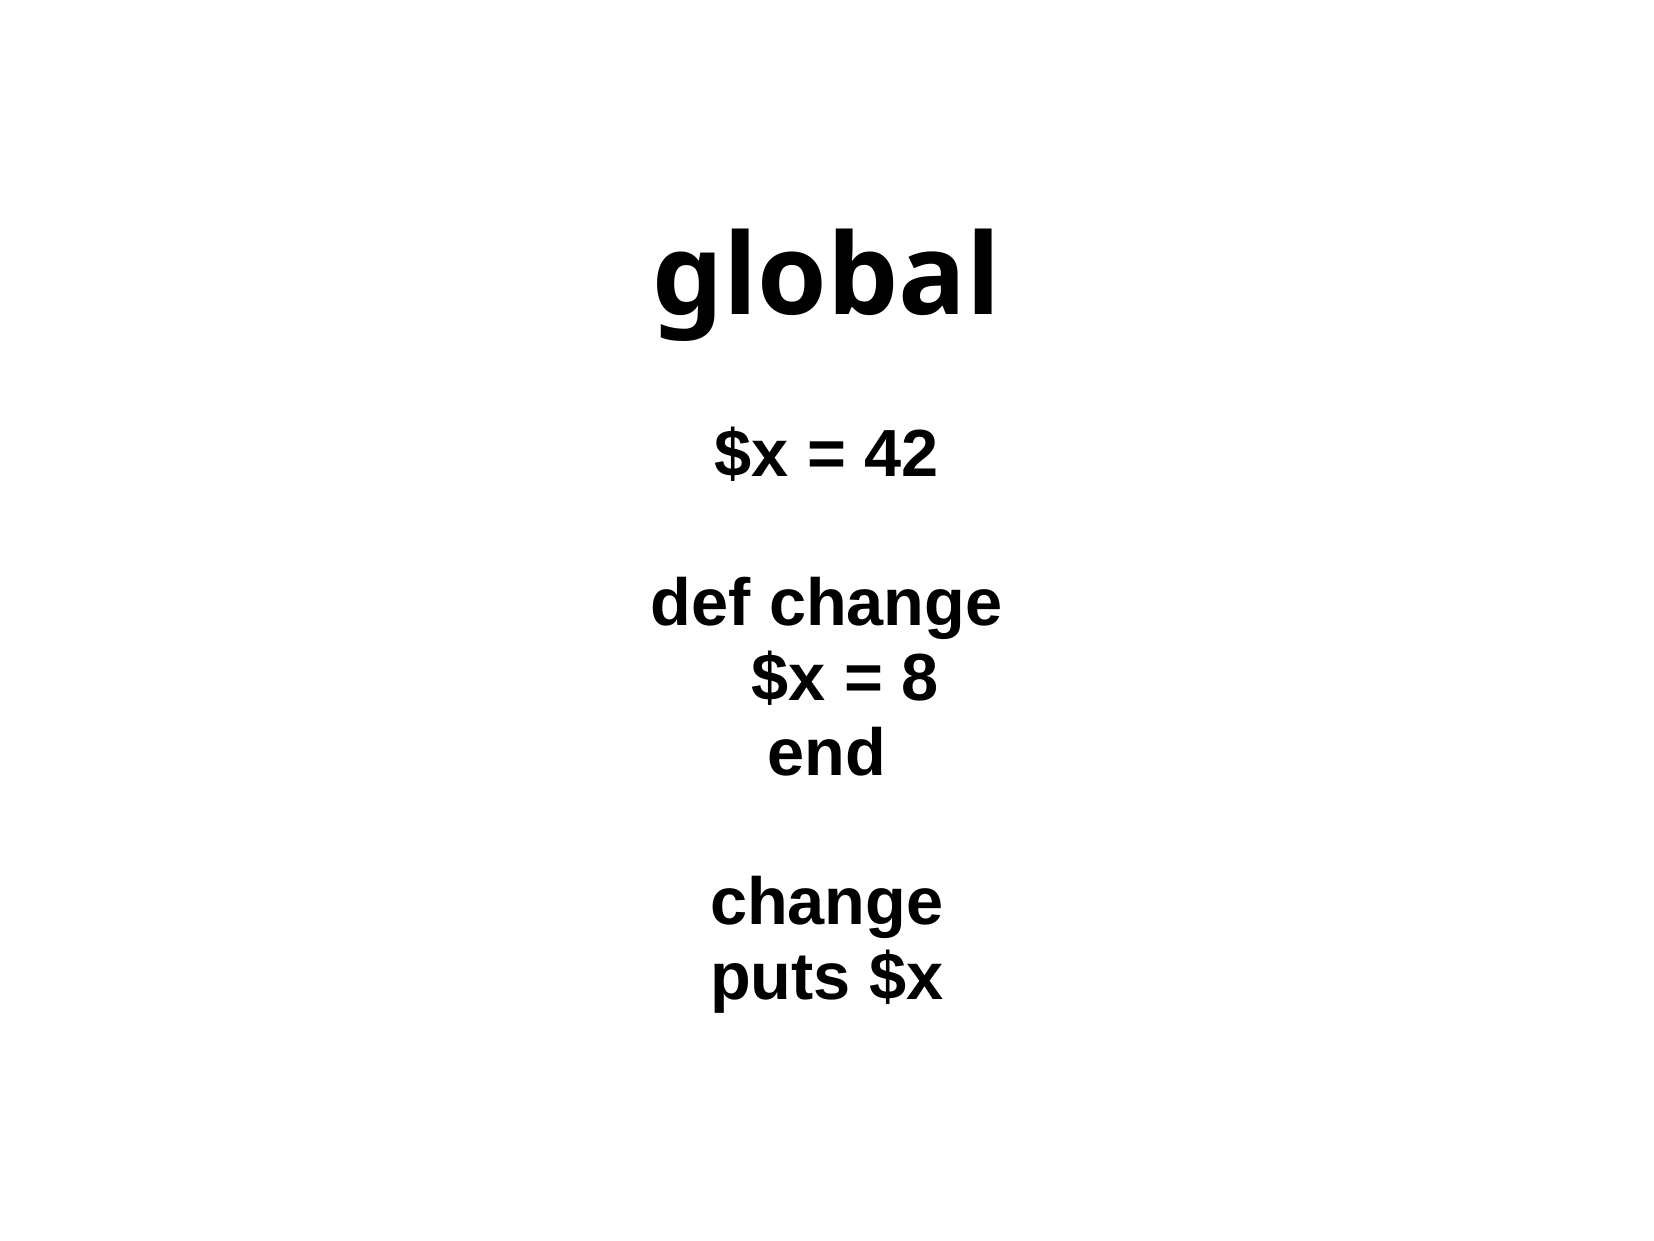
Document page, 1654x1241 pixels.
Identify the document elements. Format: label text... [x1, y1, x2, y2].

subtitle $x = 42 def change $x = 8 end change puts $x [82, 355, 1571, 1075]
title global [82, 167, 1571, 355]
